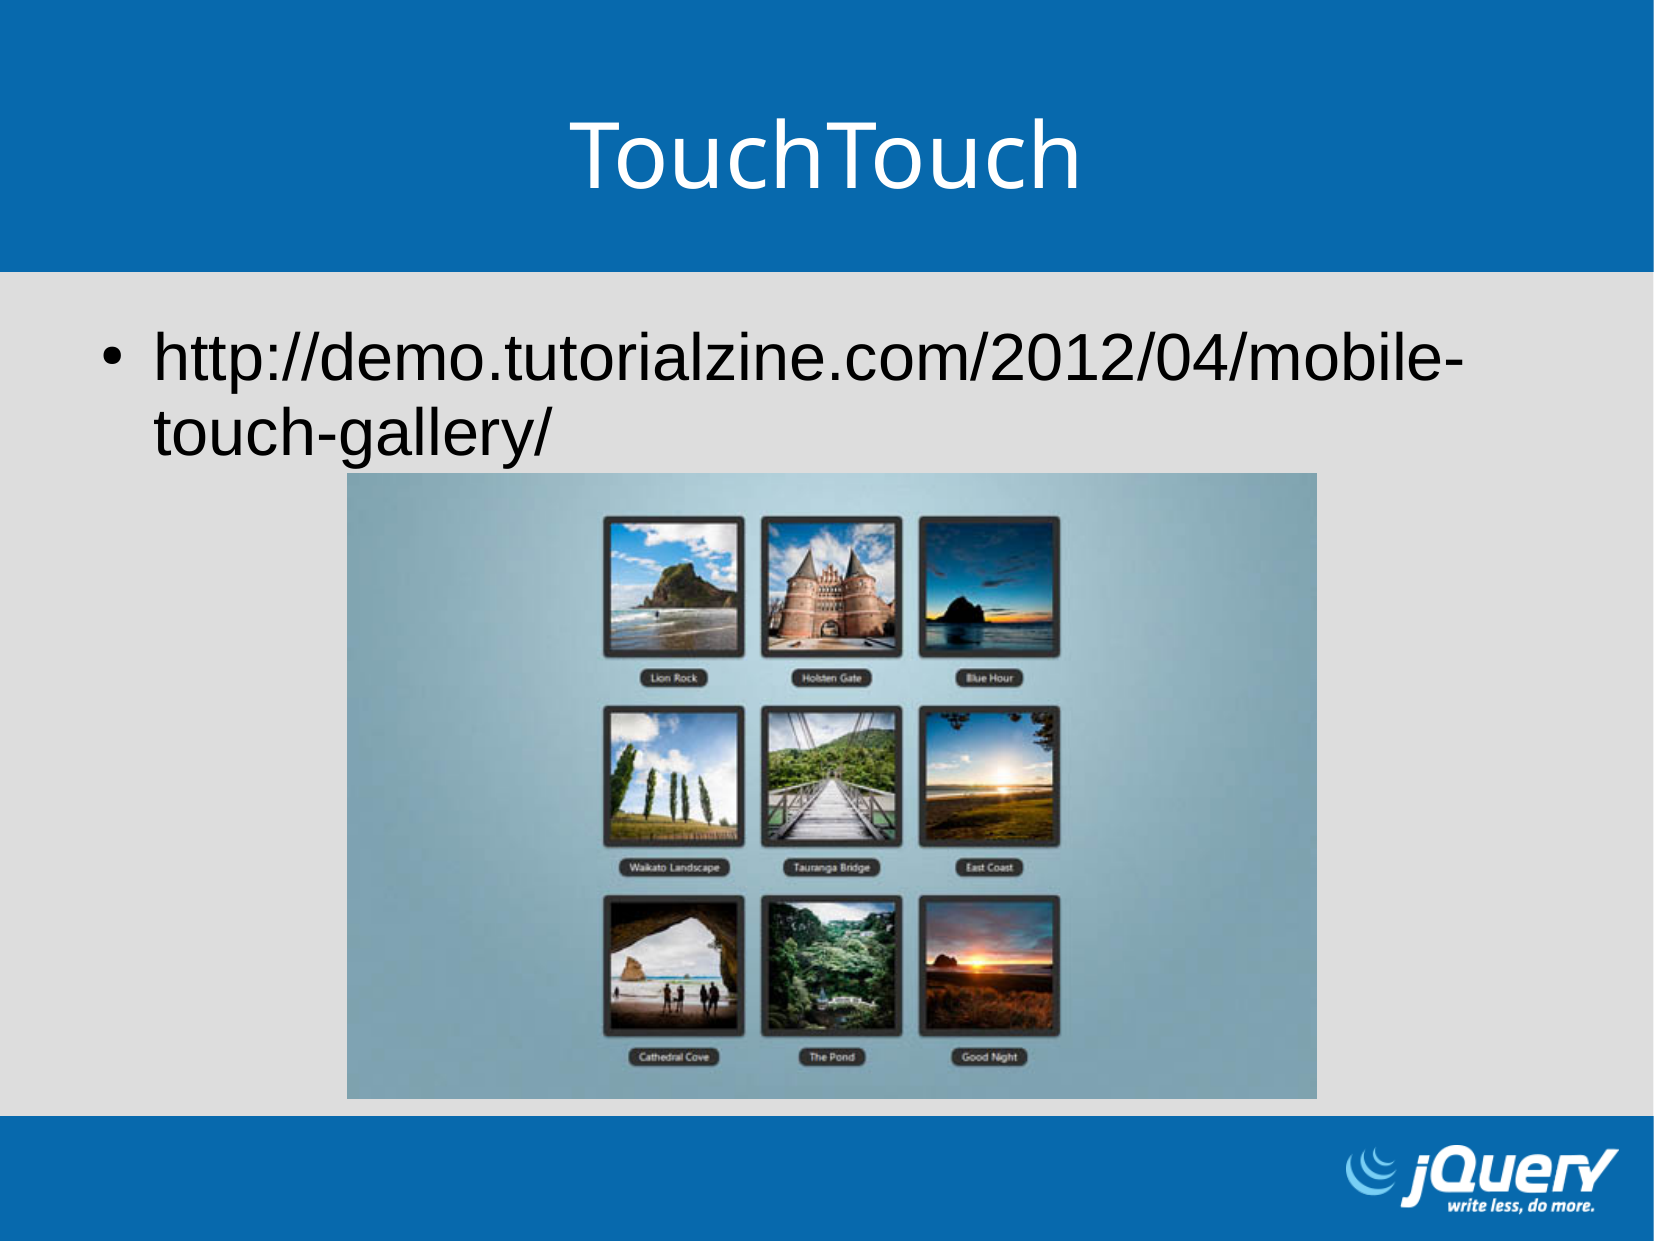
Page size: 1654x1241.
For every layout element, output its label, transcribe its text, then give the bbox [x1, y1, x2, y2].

picture [0, 0, 1654, 272]
title TouchTouch [82, 49, 1571, 257]
picture [347, 473, 1317, 1099]
list http://demo.tutorialzine.com/2012/04/mobile-touch-gallery/ [82, 320, 1571, 1040]
picture [0, 1116, 1654, 1241]
